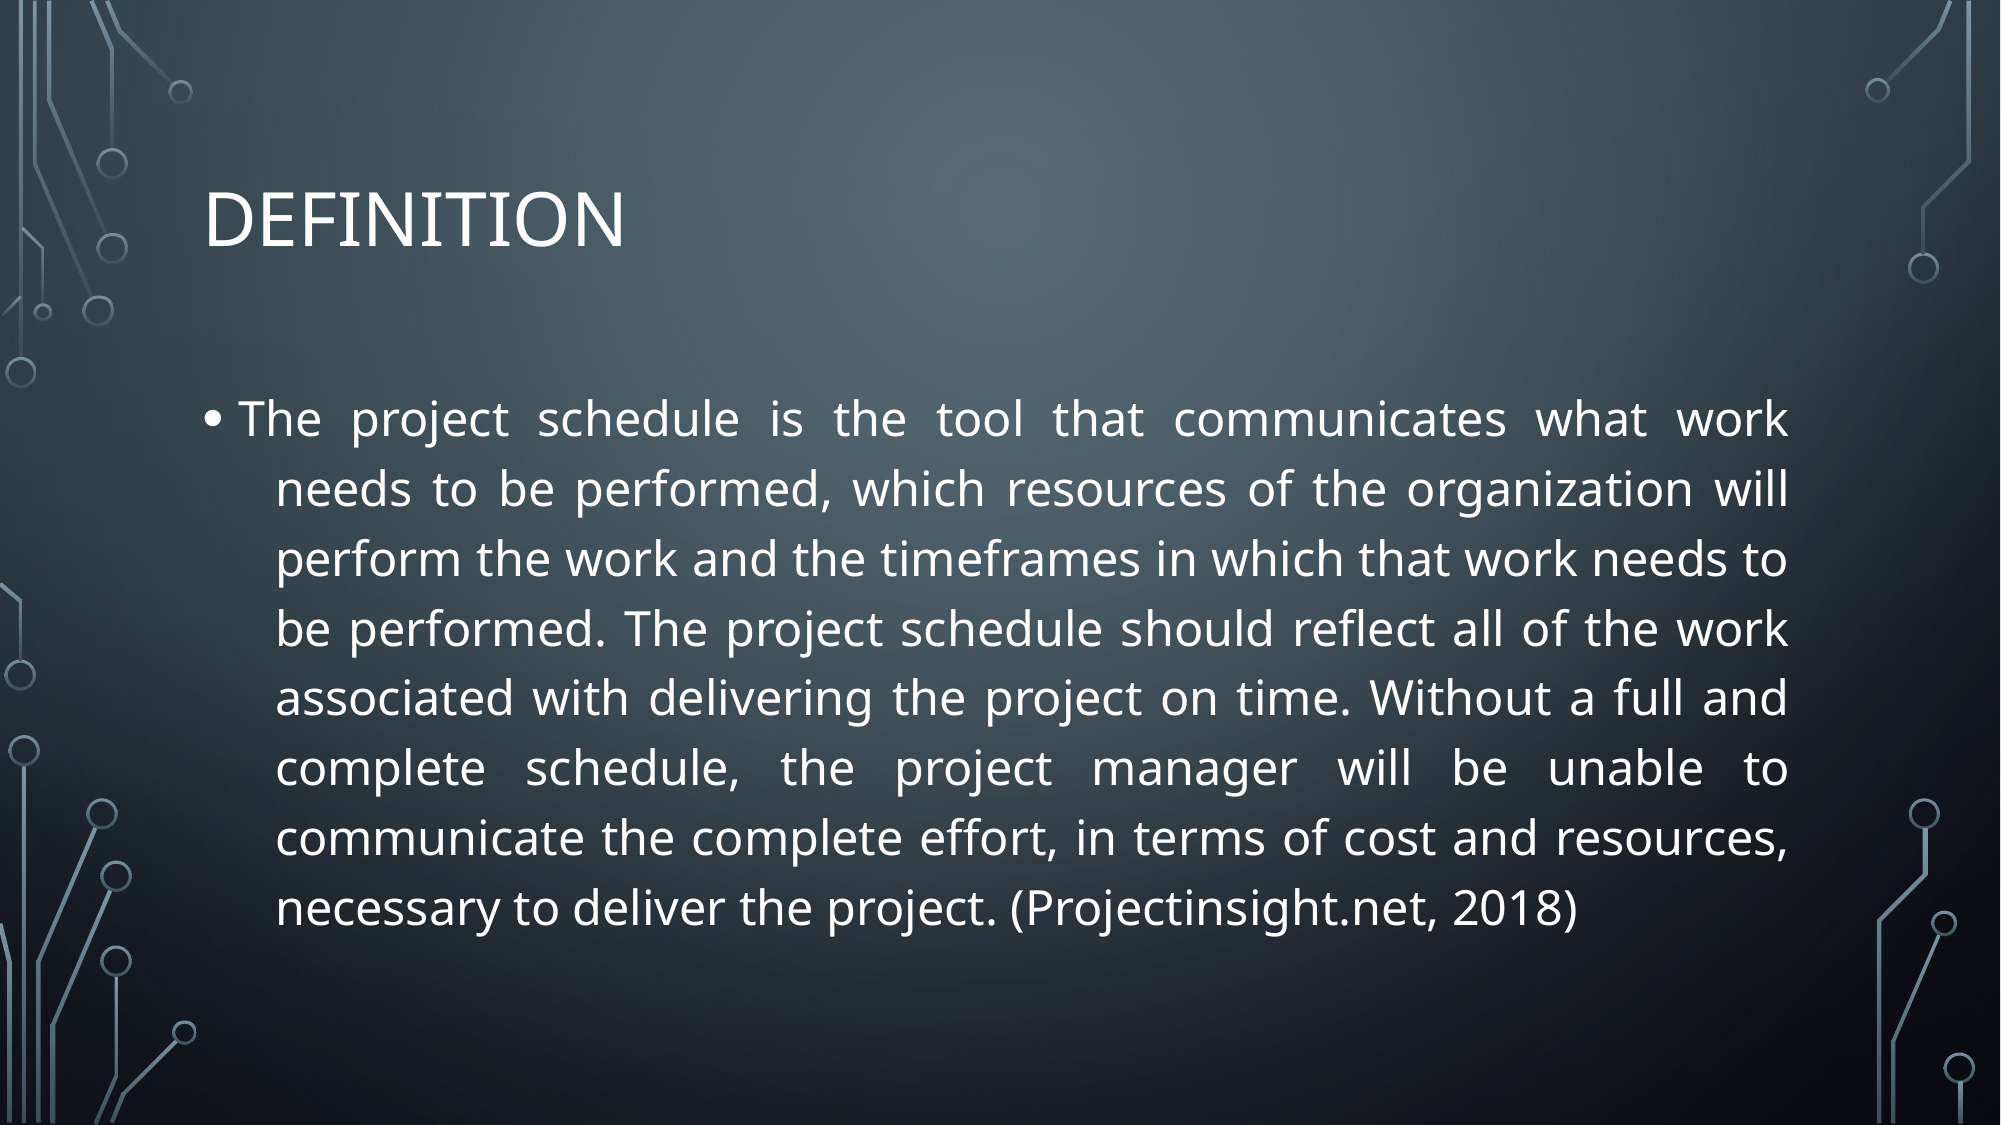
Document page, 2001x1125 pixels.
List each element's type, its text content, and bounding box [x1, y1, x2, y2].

title Definition [187, 101, 1813, 344]
list The project schedule is the tool that communicates what work needs to be performed, which resources of the organization will perform the work and the timeframes in which that work needs to be performed. The project schedule should reflect all of the work associated with delivering the project on time. Without a full and complete schedule, the project manager will be unable to communicate the complete effort, in terms of cost and resources, necessary to deliver the project. (Projectinsight.net, 2018) [187, 369, 1813, 951]
